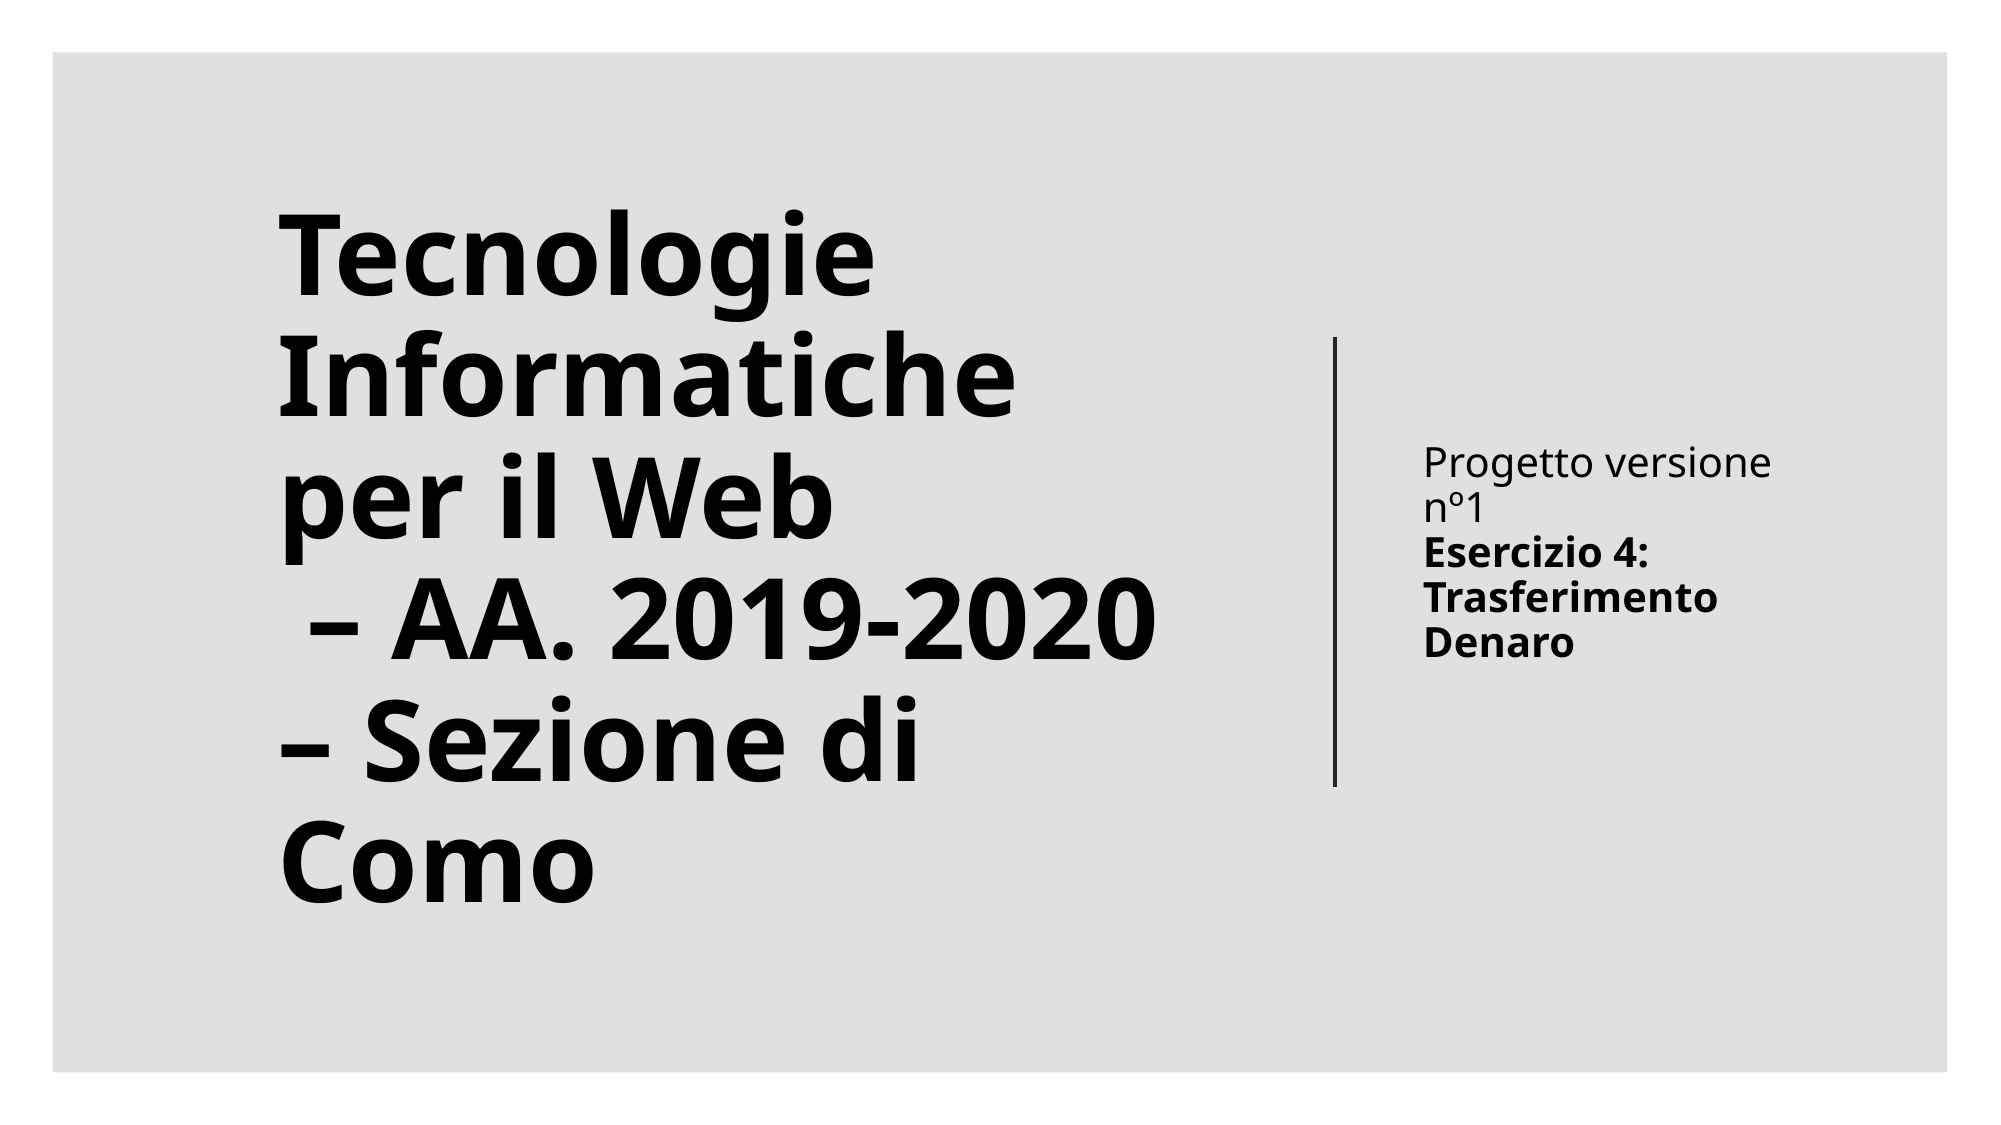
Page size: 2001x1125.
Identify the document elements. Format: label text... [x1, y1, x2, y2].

text_box [52, 52, 1948, 1073]
title Tecnologie Informatiche per il Web – AA. 2019-2020 – Sezione di Como [262, 158, 1278, 967]
subtitle Progetto versione nº1 Esercizio 4: Trasferimento Denaro [1407, 347, 1817, 896]
